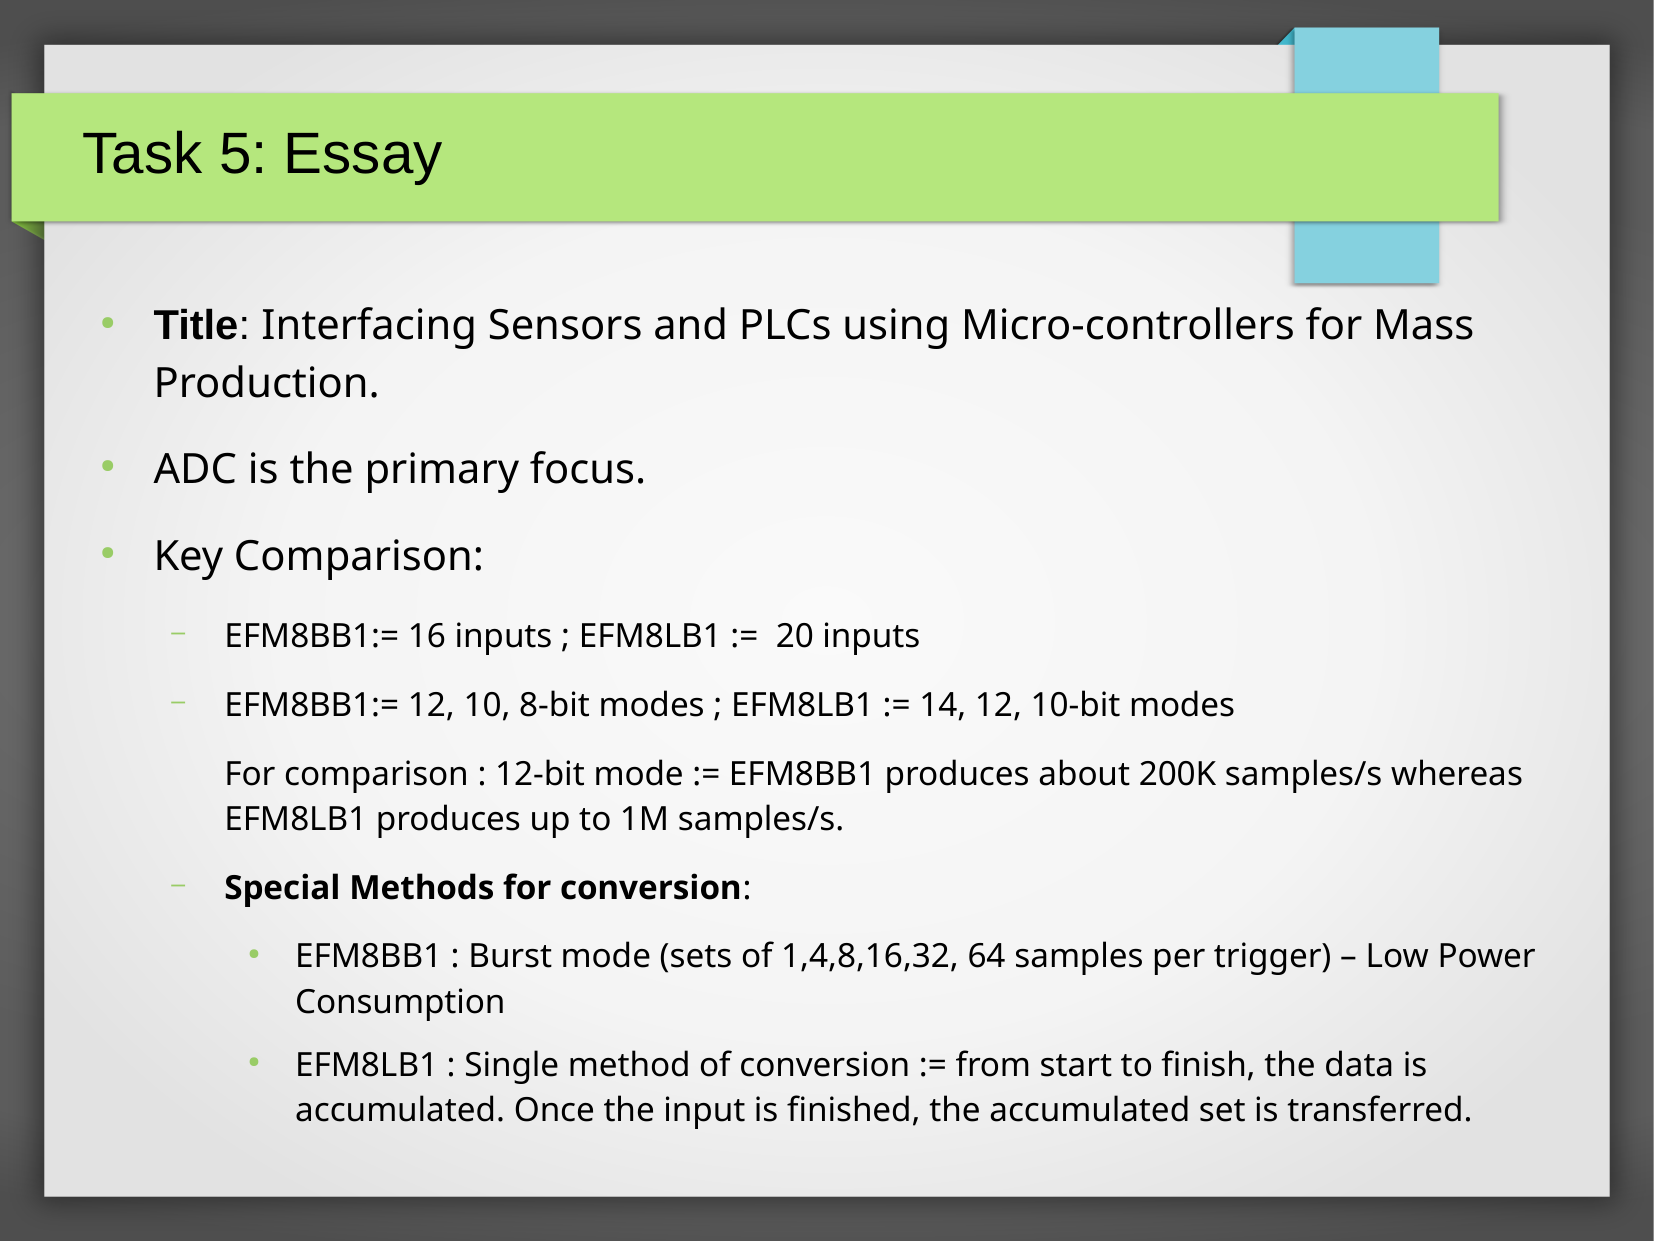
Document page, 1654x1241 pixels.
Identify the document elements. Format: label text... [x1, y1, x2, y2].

title Task 5: Essay [82, 94, 1264, 213]
picture [0, 0, 1654, 1241]
list Title: Interfacing Sensors and PLCs using Micro-controllers for Mass Production. ADC is the primary focus. Key Comparison: EFM8BB1:= 16 inputs ; EFM8LB1 := 20 inputs EFM8BB1:= 12, 10, 8-bit modes ; EFM8LB1 := 14, 12, 10-bit modes For comparison : 12-bit mode := EFM8BB1 produces about 200K samples/s whereas EFM8LB1 produces up to 1M samples/s. Special Methods for conversion: EFM8BB1 : Burst mode (sets of 1,4,8,16,32, 64 samples per trigger) – Low Power Consumption EFM8LB1 : Single method of conversion := from start to finish, the data is accumulated. Once the input is finished, the accumulated set is transferred. [82, 295, 1571, 1171]
